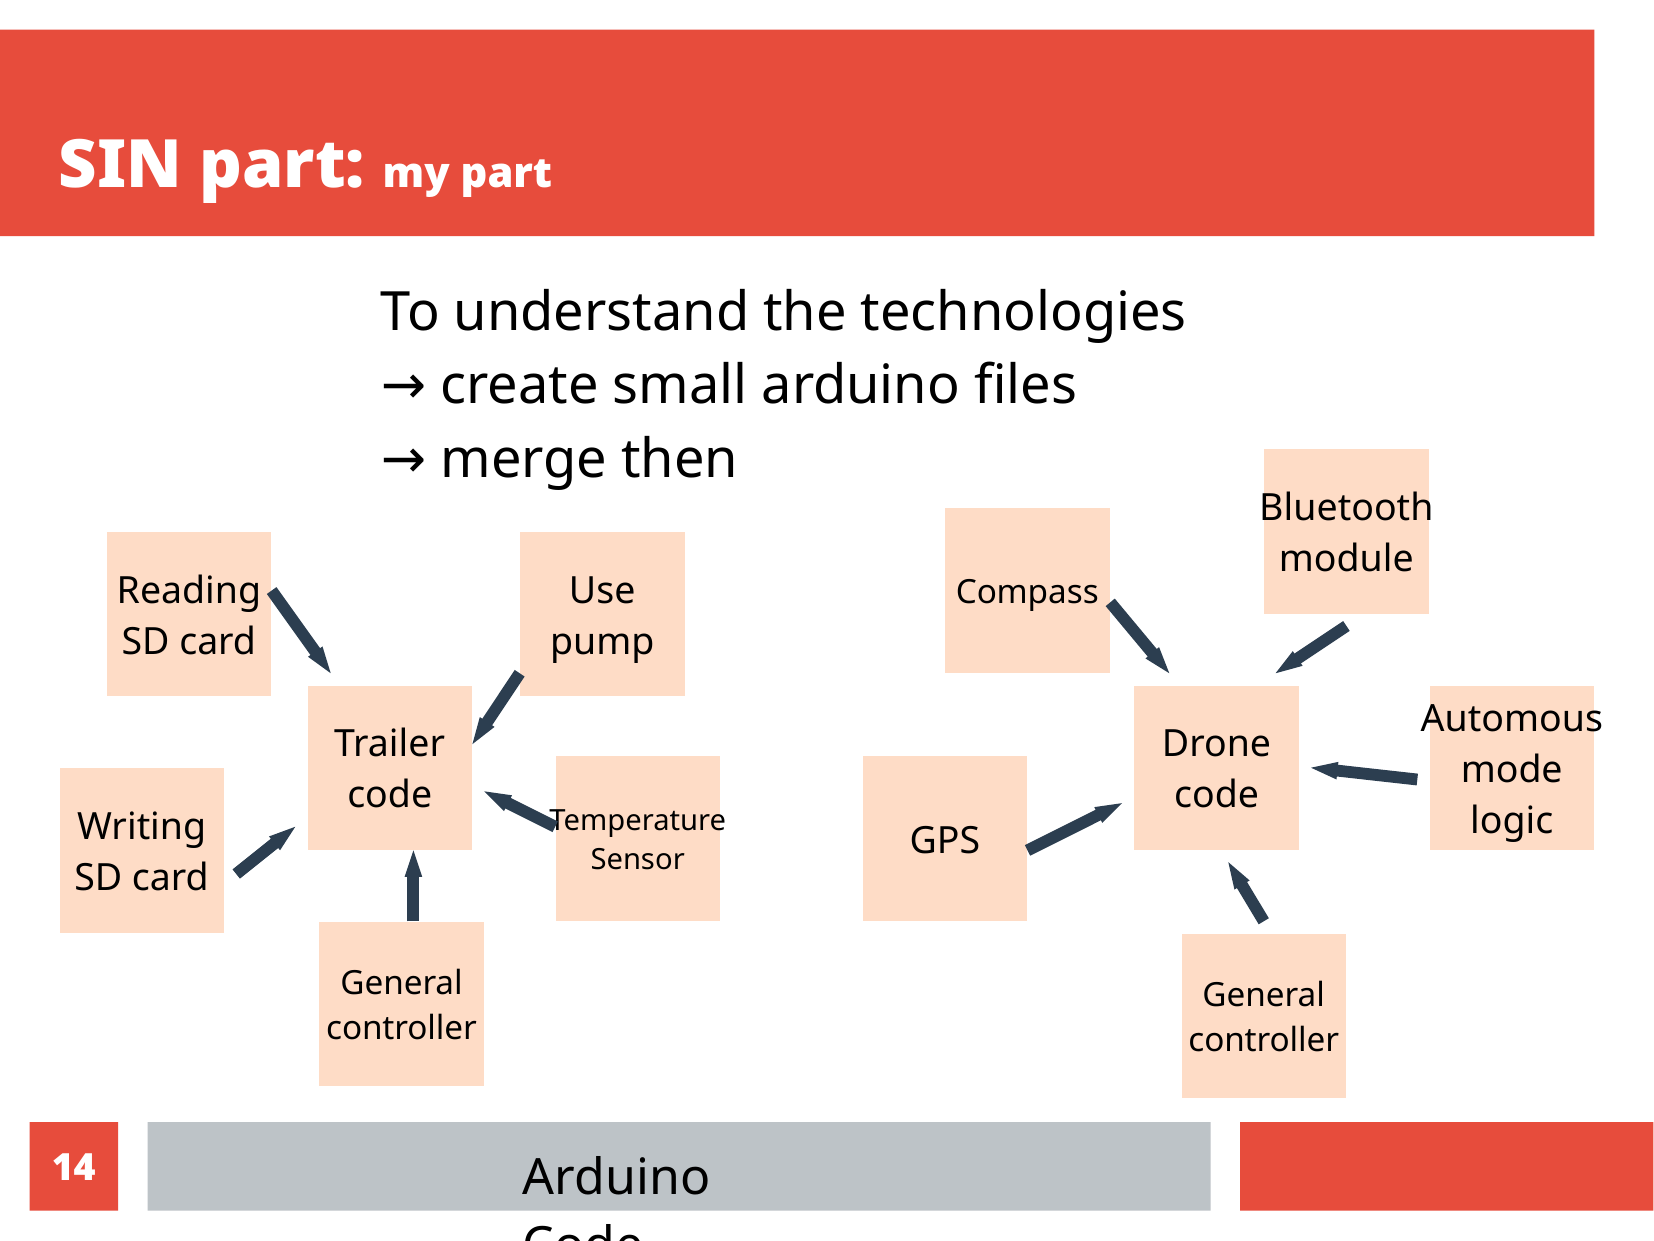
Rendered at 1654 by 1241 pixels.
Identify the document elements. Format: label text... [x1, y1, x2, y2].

text_box Automous mode logic [1429, 685, 1595, 851]
title SIN part: my part [59, 59, 1595, 207]
text_box Temperature Sensor [555, 755, 721, 922]
list [59, 324, 1565, 1093]
text_box Writing SD card [59, 767, 225, 934]
text_box General controller [1181, 933, 1347, 1099]
text_box Drone code [1133, 685, 1300, 851]
text_box Trailer code [307, 685, 473, 851]
text_box Use pump [519, 531, 686, 697]
text_box Compass [944, 507, 1111, 674]
text_box Arduino Code [507, 1133, 845, 1212]
text_box Reading SD card [106, 531, 272, 697]
text_box Bluetooth module [1263, 448, 1430, 615]
text_box GPS [862, 755, 1028, 922]
text_box To understand the technologies → create small arduino files → merge then [366, 264, 1347, 485]
text_box General controller [318, 921, 485, 1087]
